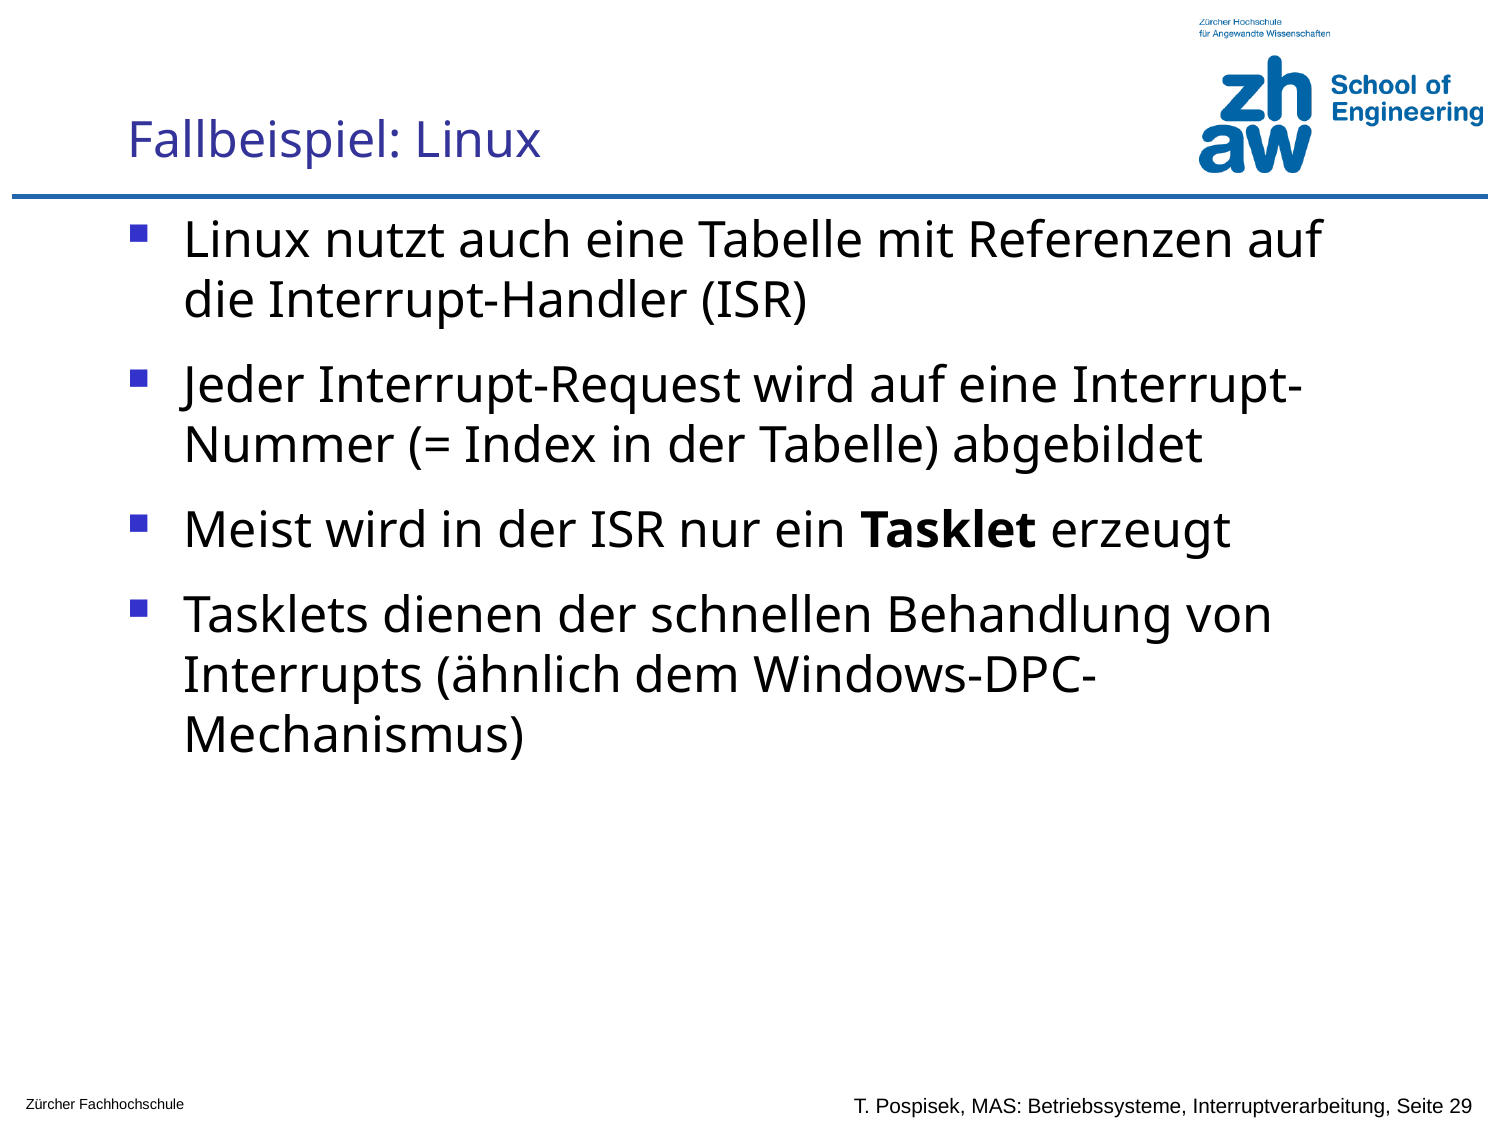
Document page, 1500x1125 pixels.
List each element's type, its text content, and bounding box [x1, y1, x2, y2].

title Fallbeispiel: Linux [112, 50, 1391, 175]
list Linux nutzt auch eine Tabelle mit Referenzen auf die Interrupt-Handler (ISR) Jeder Interrupt-Request wird auf eine Interrupt-Nummer (= Index in der Tabelle) abgebildet Meist wird in der ISR nur ein Tasklet erzeugt Tasklets dienen der schnellen Behandlung von Interrupts (ähnlich dem Windows-DPC-Mechanismus) [112, 200, 1375, 938]
picture [1199, 19, 1483, 173]
